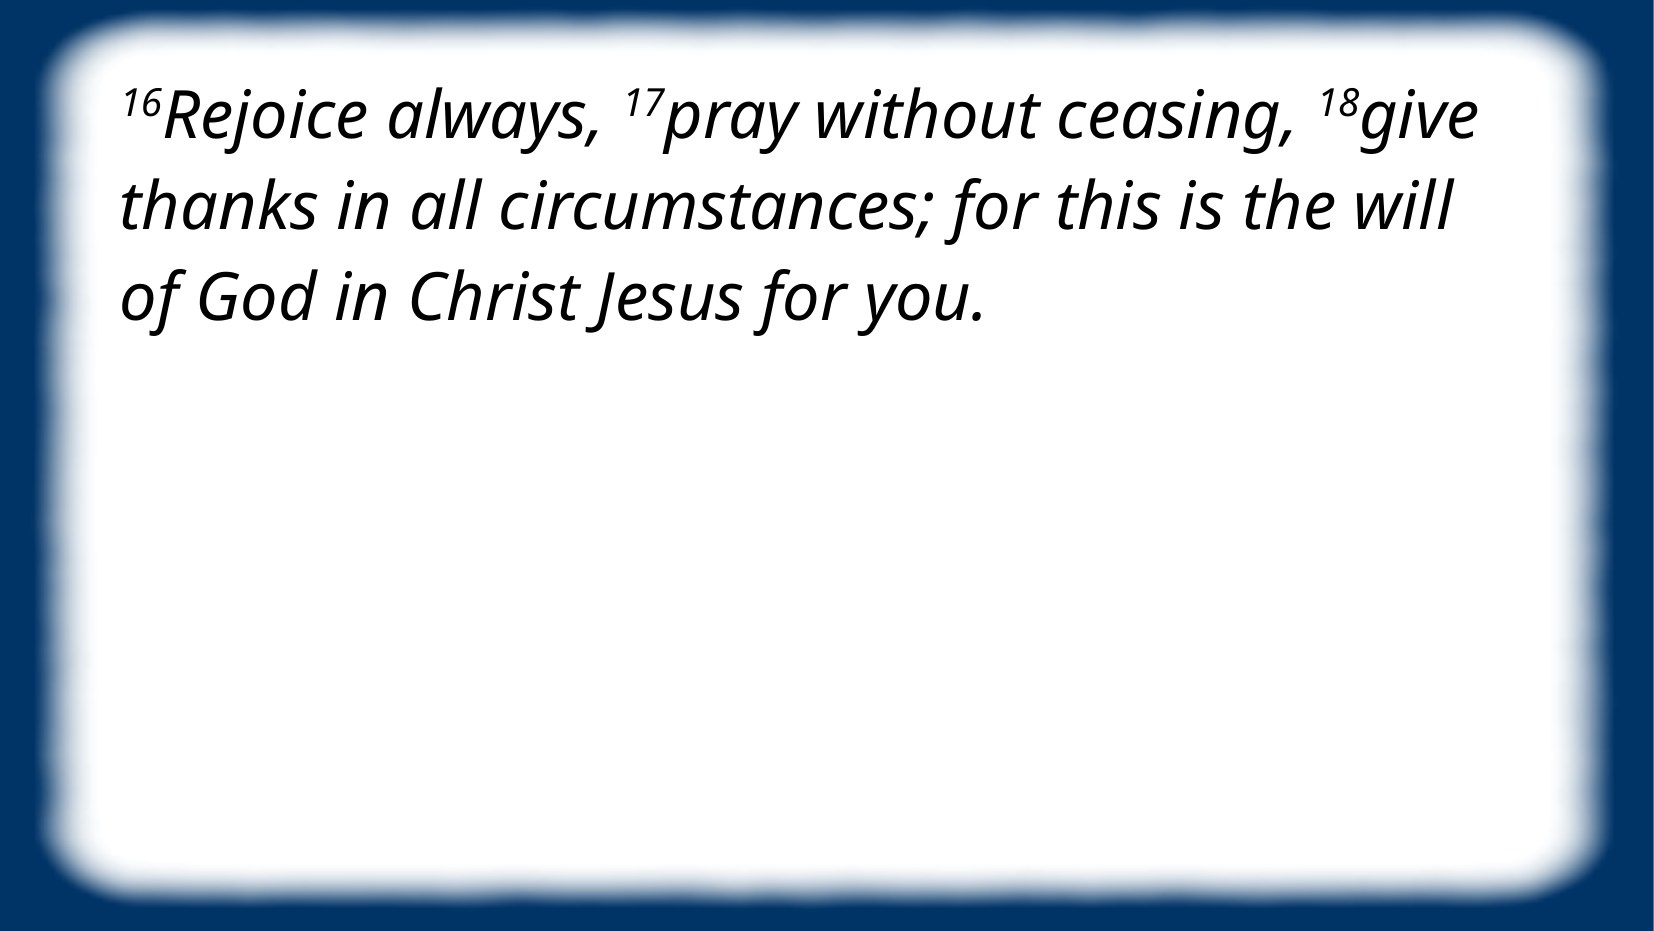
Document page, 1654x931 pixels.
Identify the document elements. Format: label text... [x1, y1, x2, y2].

picture [0, 0, 1654, 931]
text_box 16Rejoice always, 17pray without ceasing, 18give thanks in all circumstances; for this is the will of God in Christ Jesus for you. [105, 60, 1546, 361]
